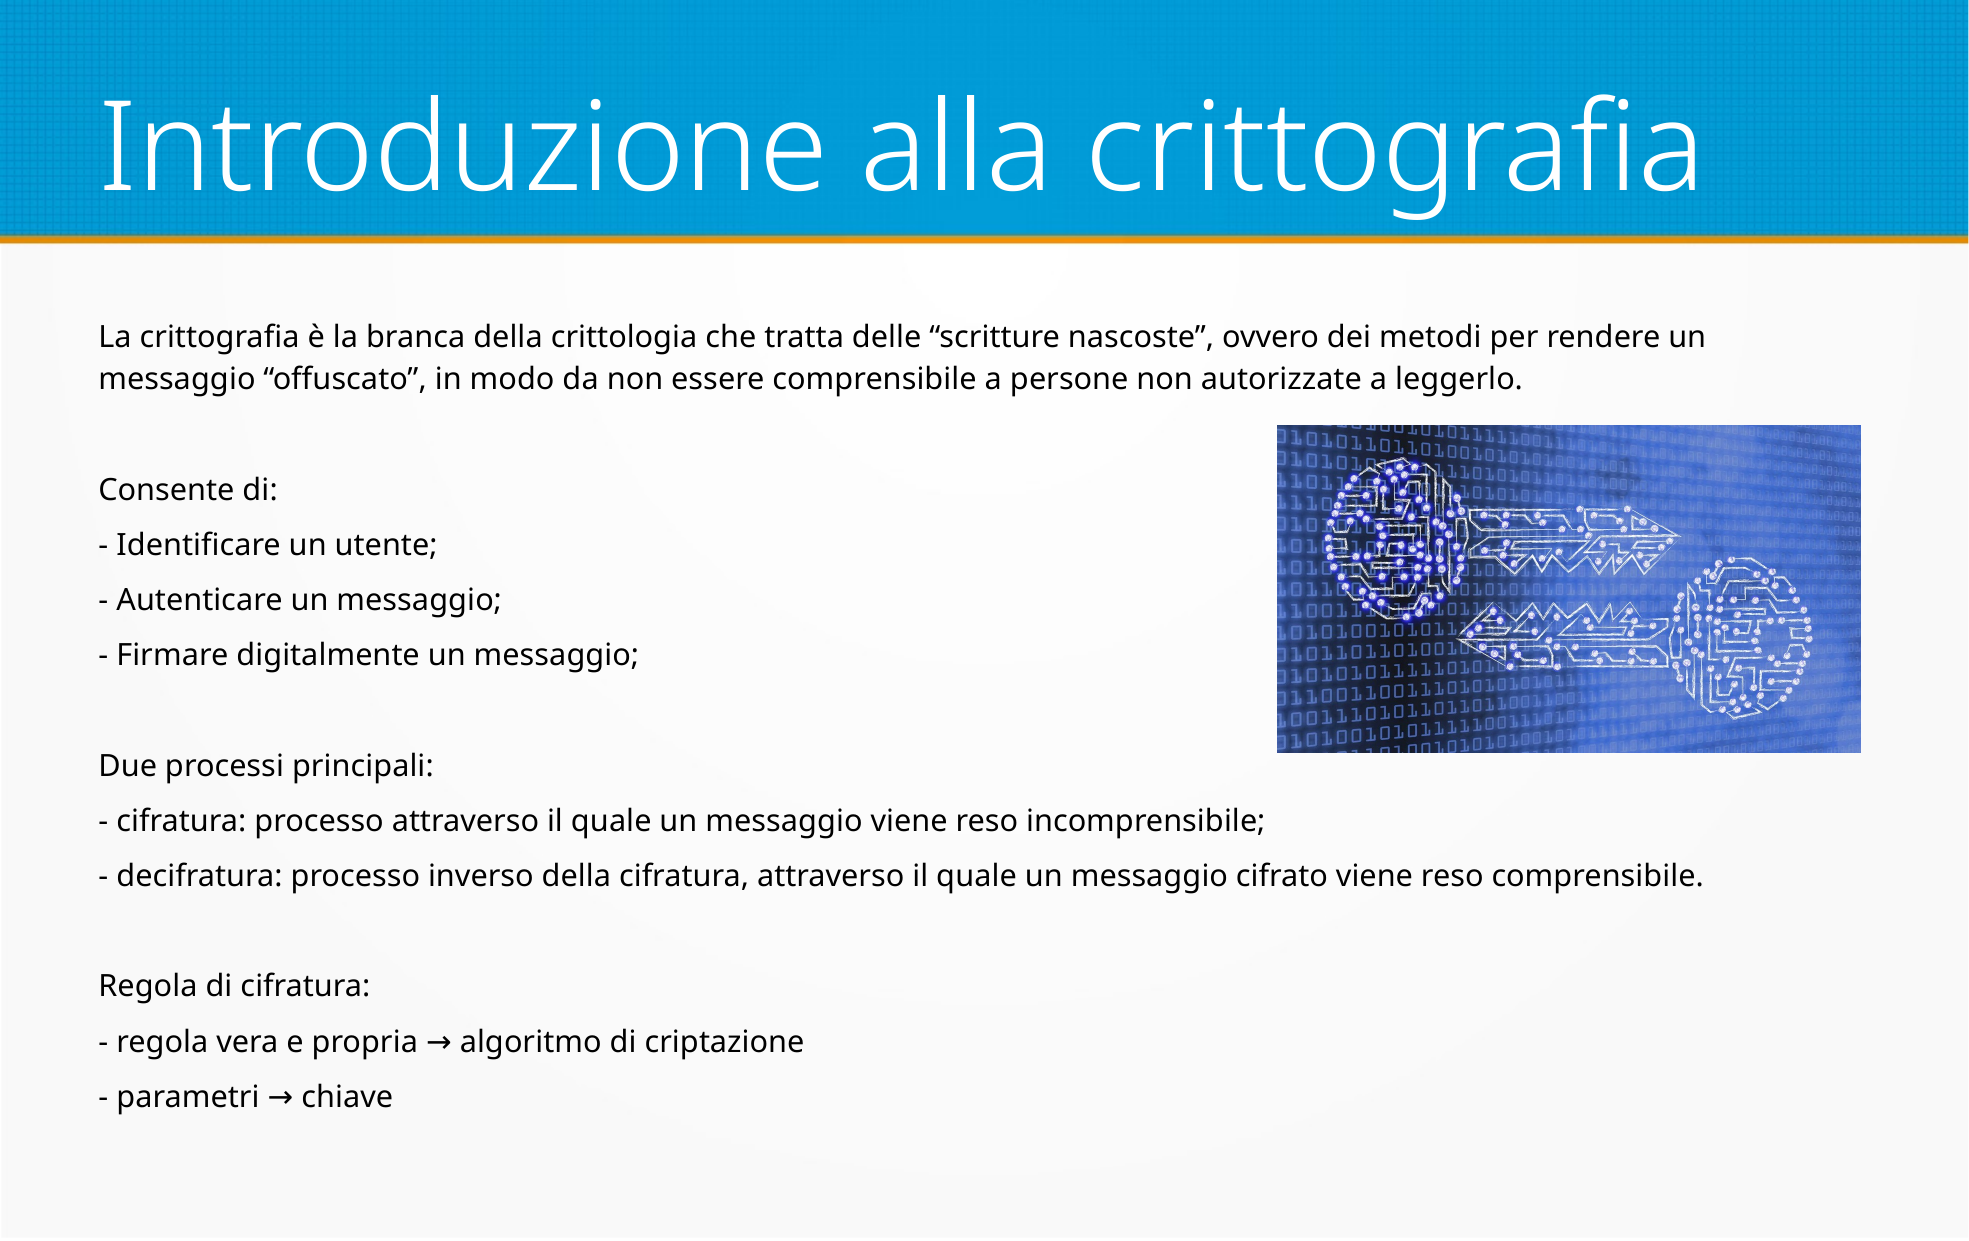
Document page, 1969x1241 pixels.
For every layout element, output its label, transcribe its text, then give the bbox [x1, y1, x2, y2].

list La crittografia è la branca della crittologia che tratta delle “scritture nascoste”, ovvero dei metodi per rendere un messaggio “offuscato”, in modo da non essere comprensibile a persone non autorizzate a leggerlo. Consente di: - Identificare un utente; - Autenticare un messaggio; - Firmare digitalmente un messaggio; Due processi principali: - cifratura: processo attraverso il quale un messaggio viene reso incomprensibile; - decifratura: processo inverso della cifratura, attraverso il quale un messaggio cifrato viene reso comprensibile. Regola di cifratura: - regola vera e propria → algoritmo di criptazione - parametri → chiave [98, 315, 1861, 1134]
title Introduzione alla crittografia [98, 19, 1870, 227]
picture [0, 233, 1969, 1241]
